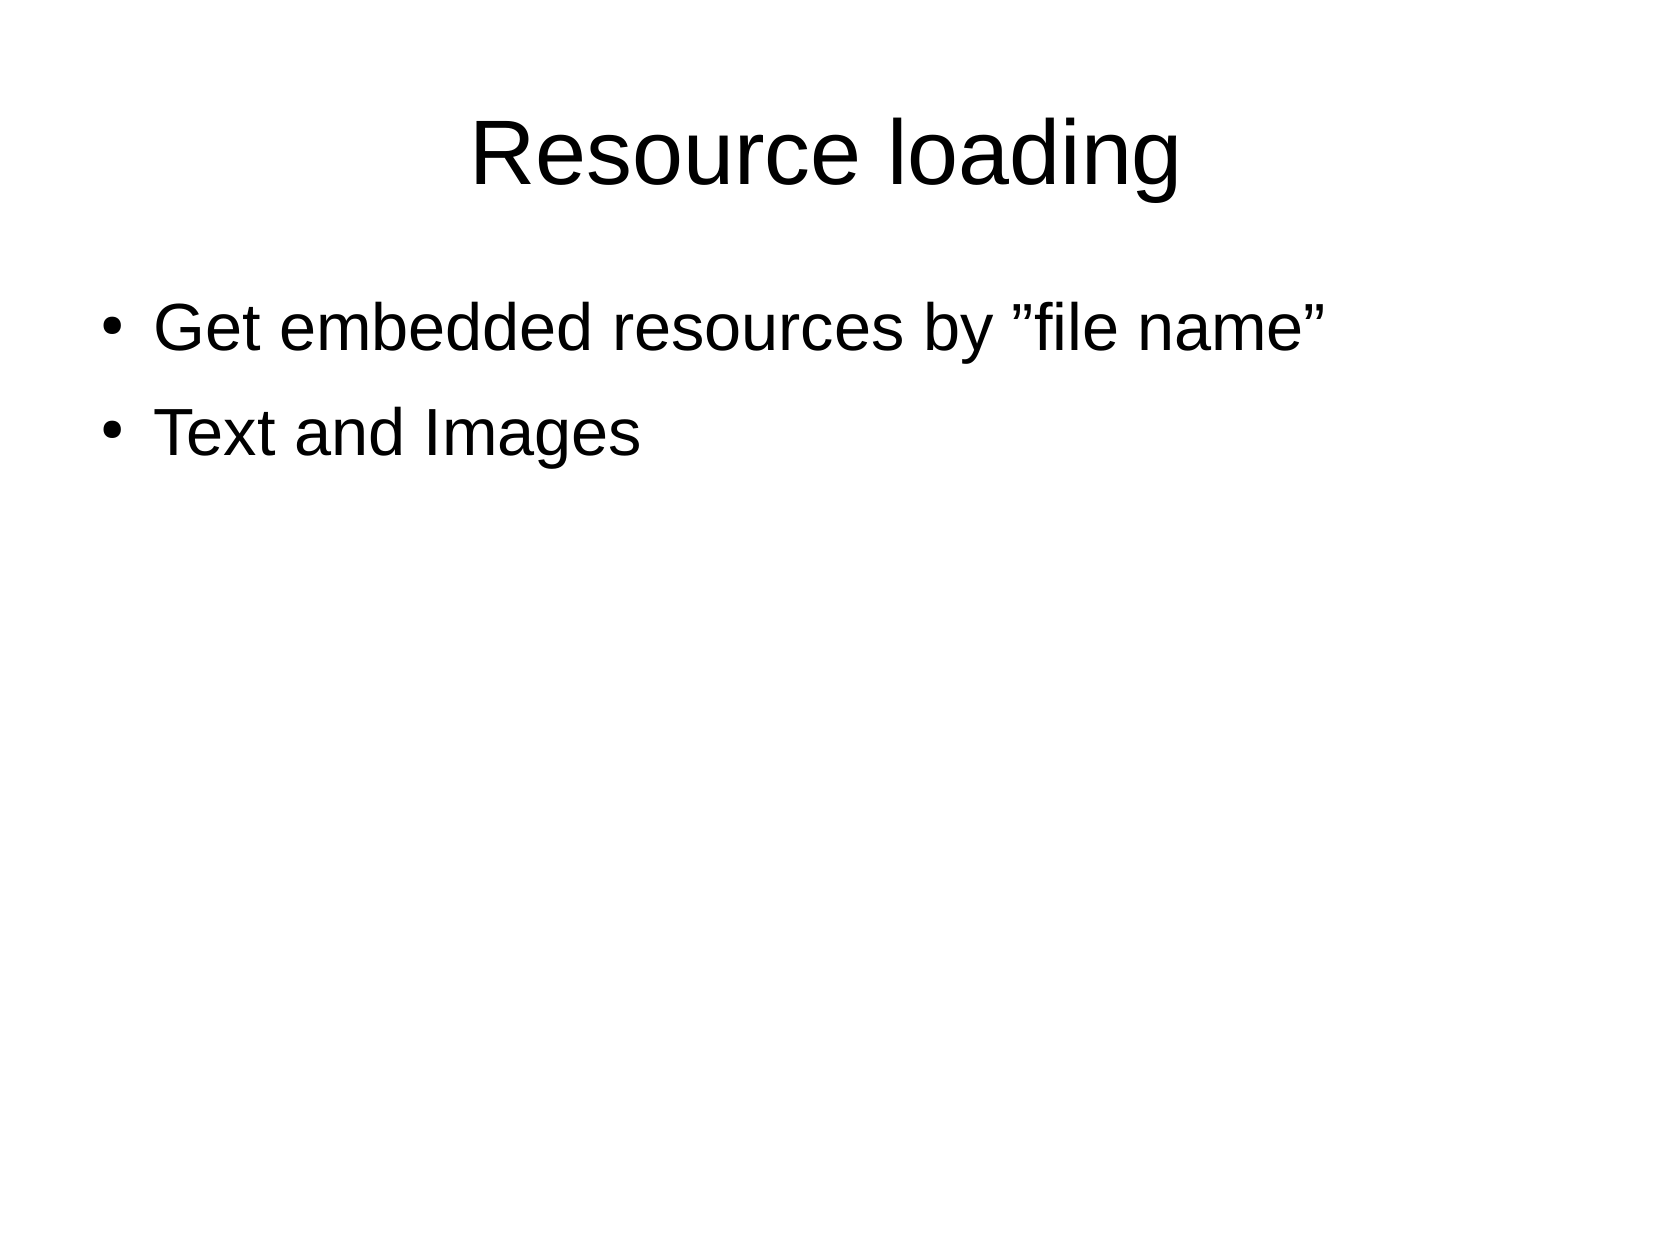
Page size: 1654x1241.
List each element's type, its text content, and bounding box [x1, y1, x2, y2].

list Get embedded resources by ”file name” Text and Images [82, 290, 1571, 1010]
title Resource loading [82, 49, 1571, 257]
